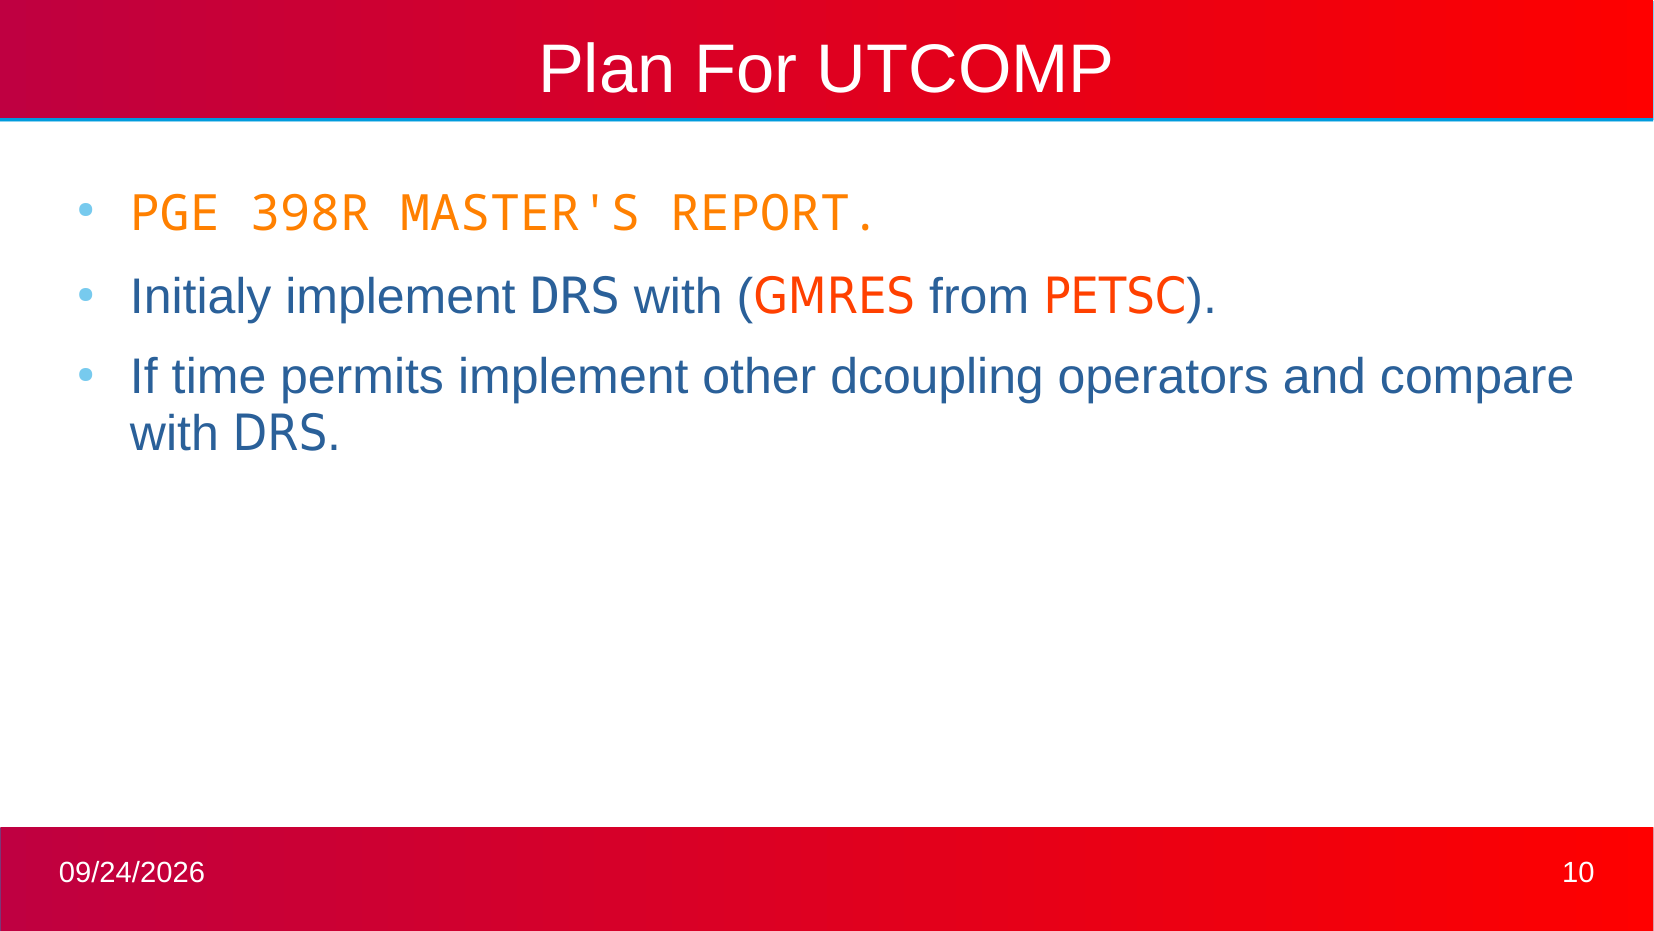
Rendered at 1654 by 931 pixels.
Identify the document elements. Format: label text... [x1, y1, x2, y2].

title Plan For UTCOMP [59, 29, 1595, 108]
list PGE 398R MASTER'S REPORT. Initialy implement DRS with (GMRES from PETSC). If time permits implement other dcoupling operators and compare with DRS. [59, 177, 1595, 768]
